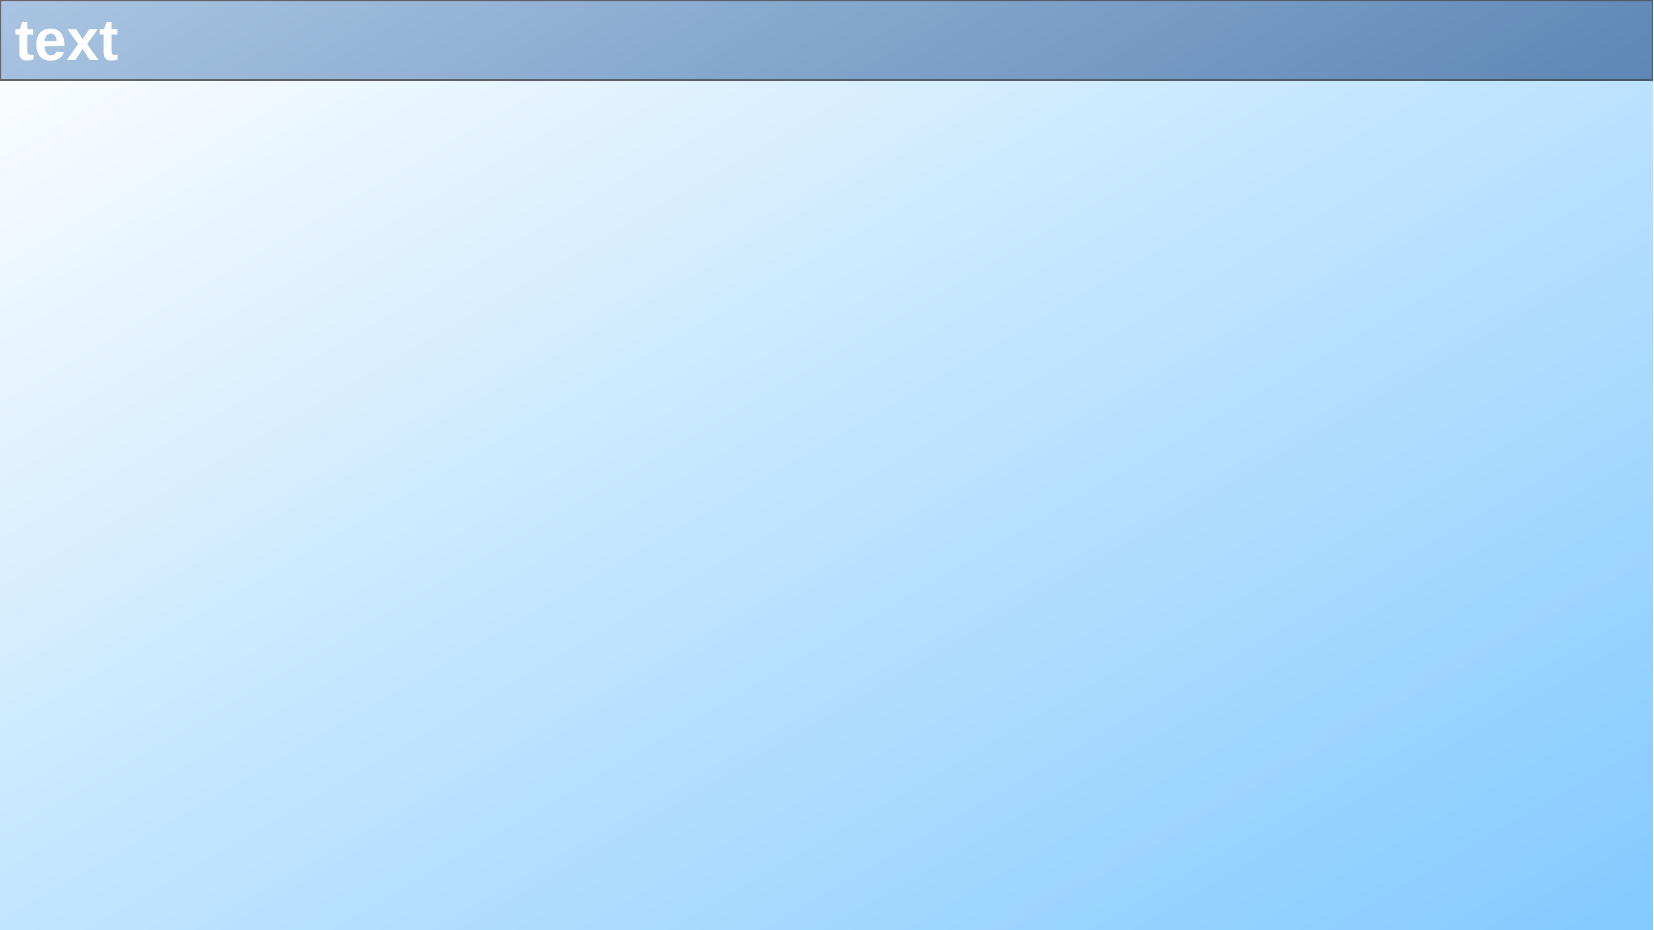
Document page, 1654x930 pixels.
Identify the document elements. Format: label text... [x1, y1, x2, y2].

text_box text [0, 0, 1653, 81]
